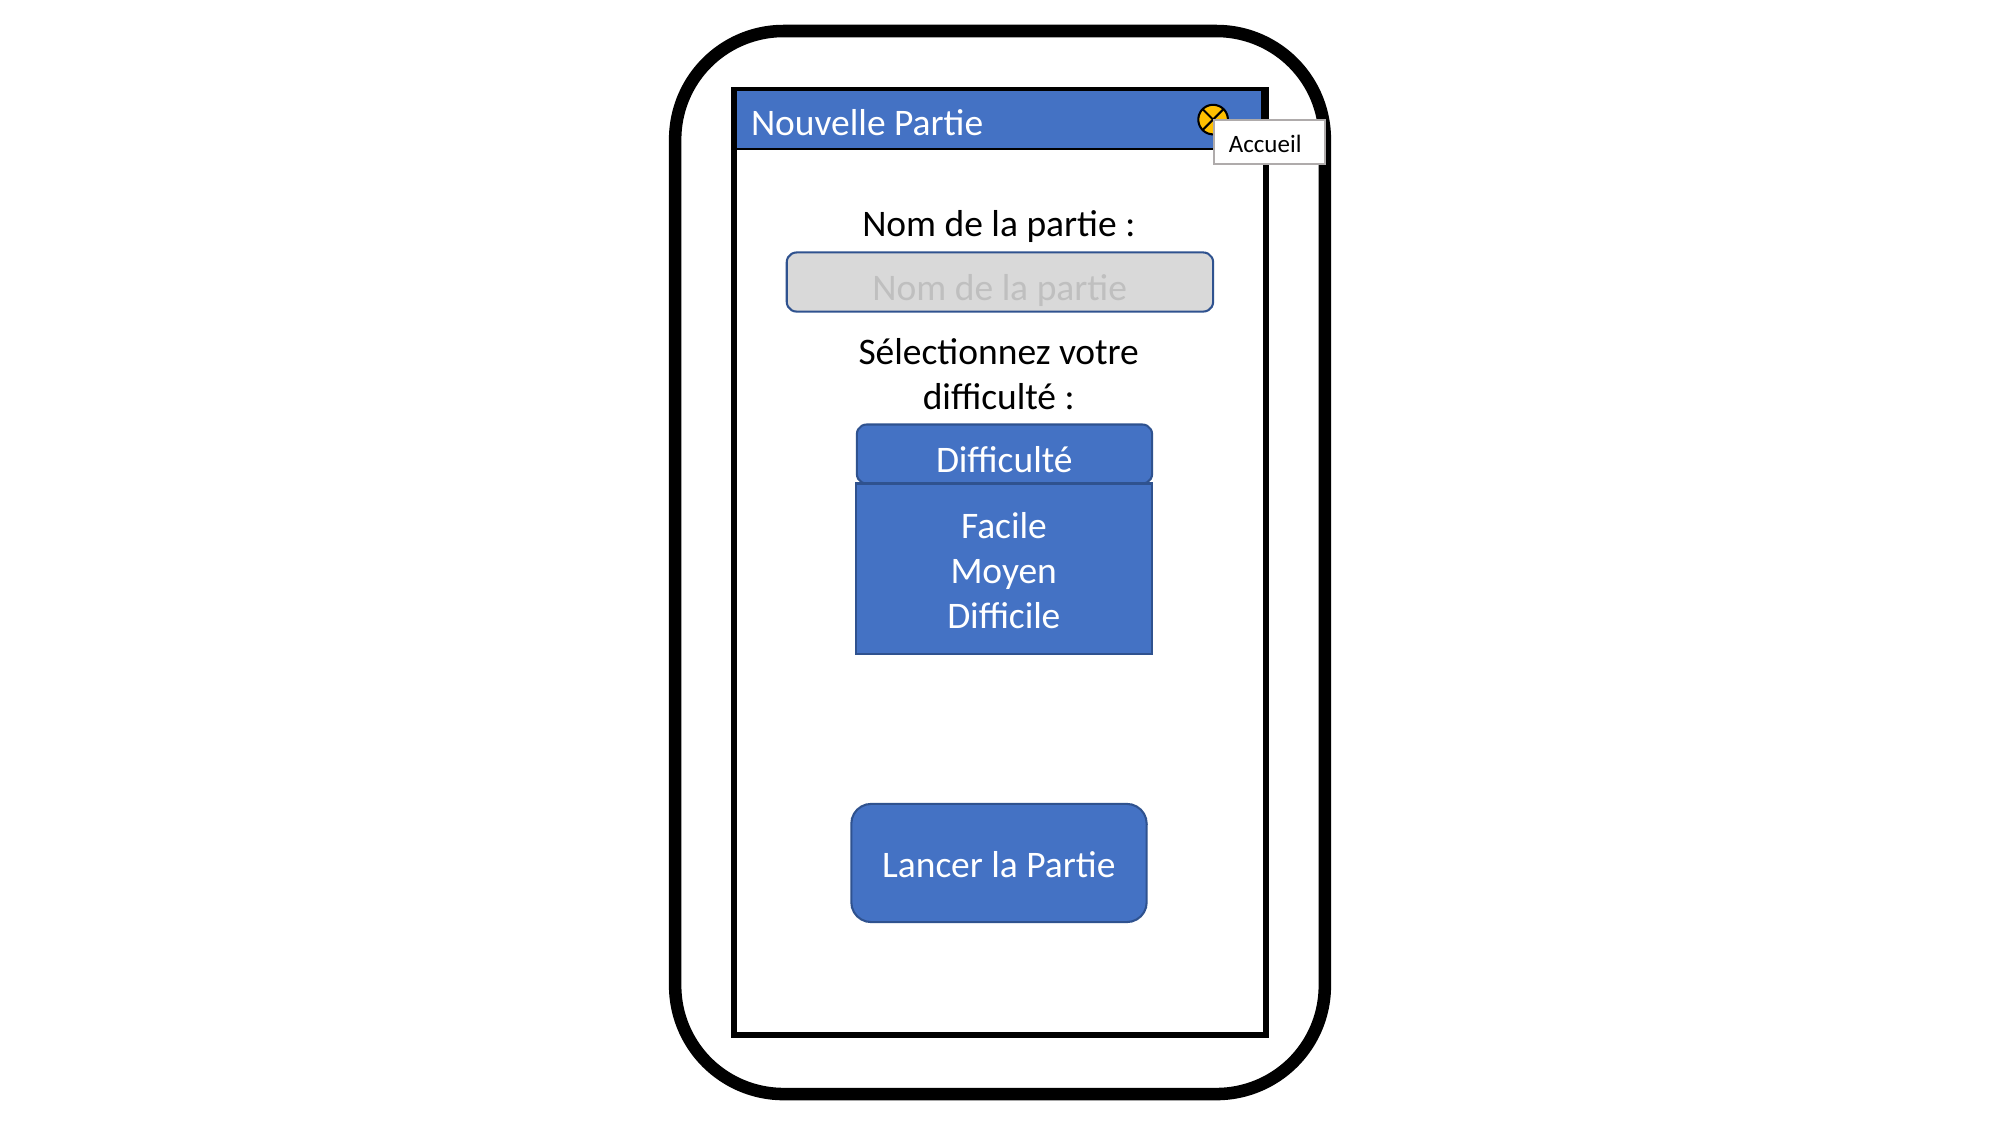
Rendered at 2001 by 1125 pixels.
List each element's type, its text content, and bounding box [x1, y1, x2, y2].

text_box Nouvelle Partie [736, 90, 1262, 149]
text_box Accueil [1214, 120, 1325, 164]
text_box [1198, 104, 1228, 135]
text_box Difficulté [856, 426, 1153, 483]
text_box Lancer la Partie [851, 803, 1147, 923]
text_box Sélectionnez votre difficulté : [807, 319, 1190, 426]
text_box Nom de la partie : [845, 191, 1153, 253]
text_box Facile Moyen Difficile [856, 483, 1152, 654]
text_box Nom de la partie [786, 252, 1214, 312]
text_box [675, 31, 1325, 1095]
